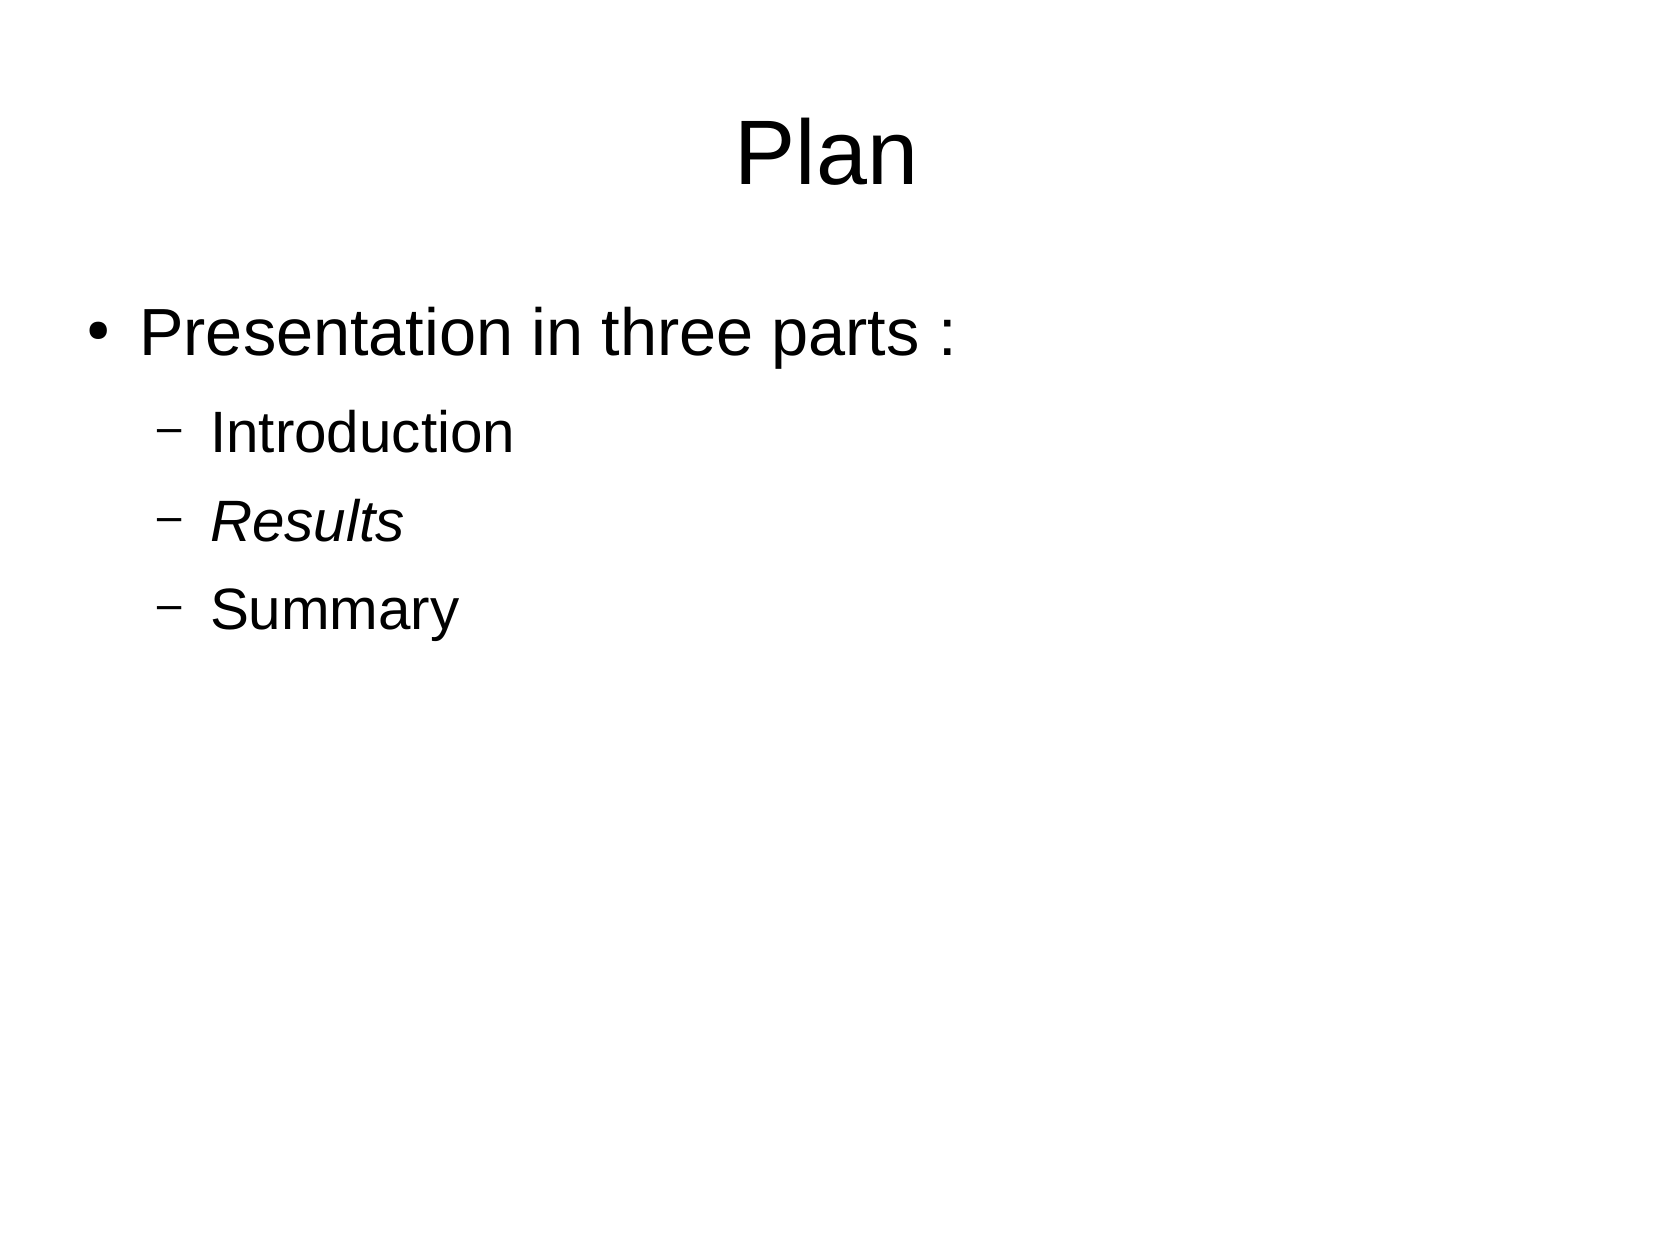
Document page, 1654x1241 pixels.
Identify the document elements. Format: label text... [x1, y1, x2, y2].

title Plan [82, 49, 1571, 257]
list Presentation in three parts : Introduction Results Summary [68, 295, 1524, 1015]
